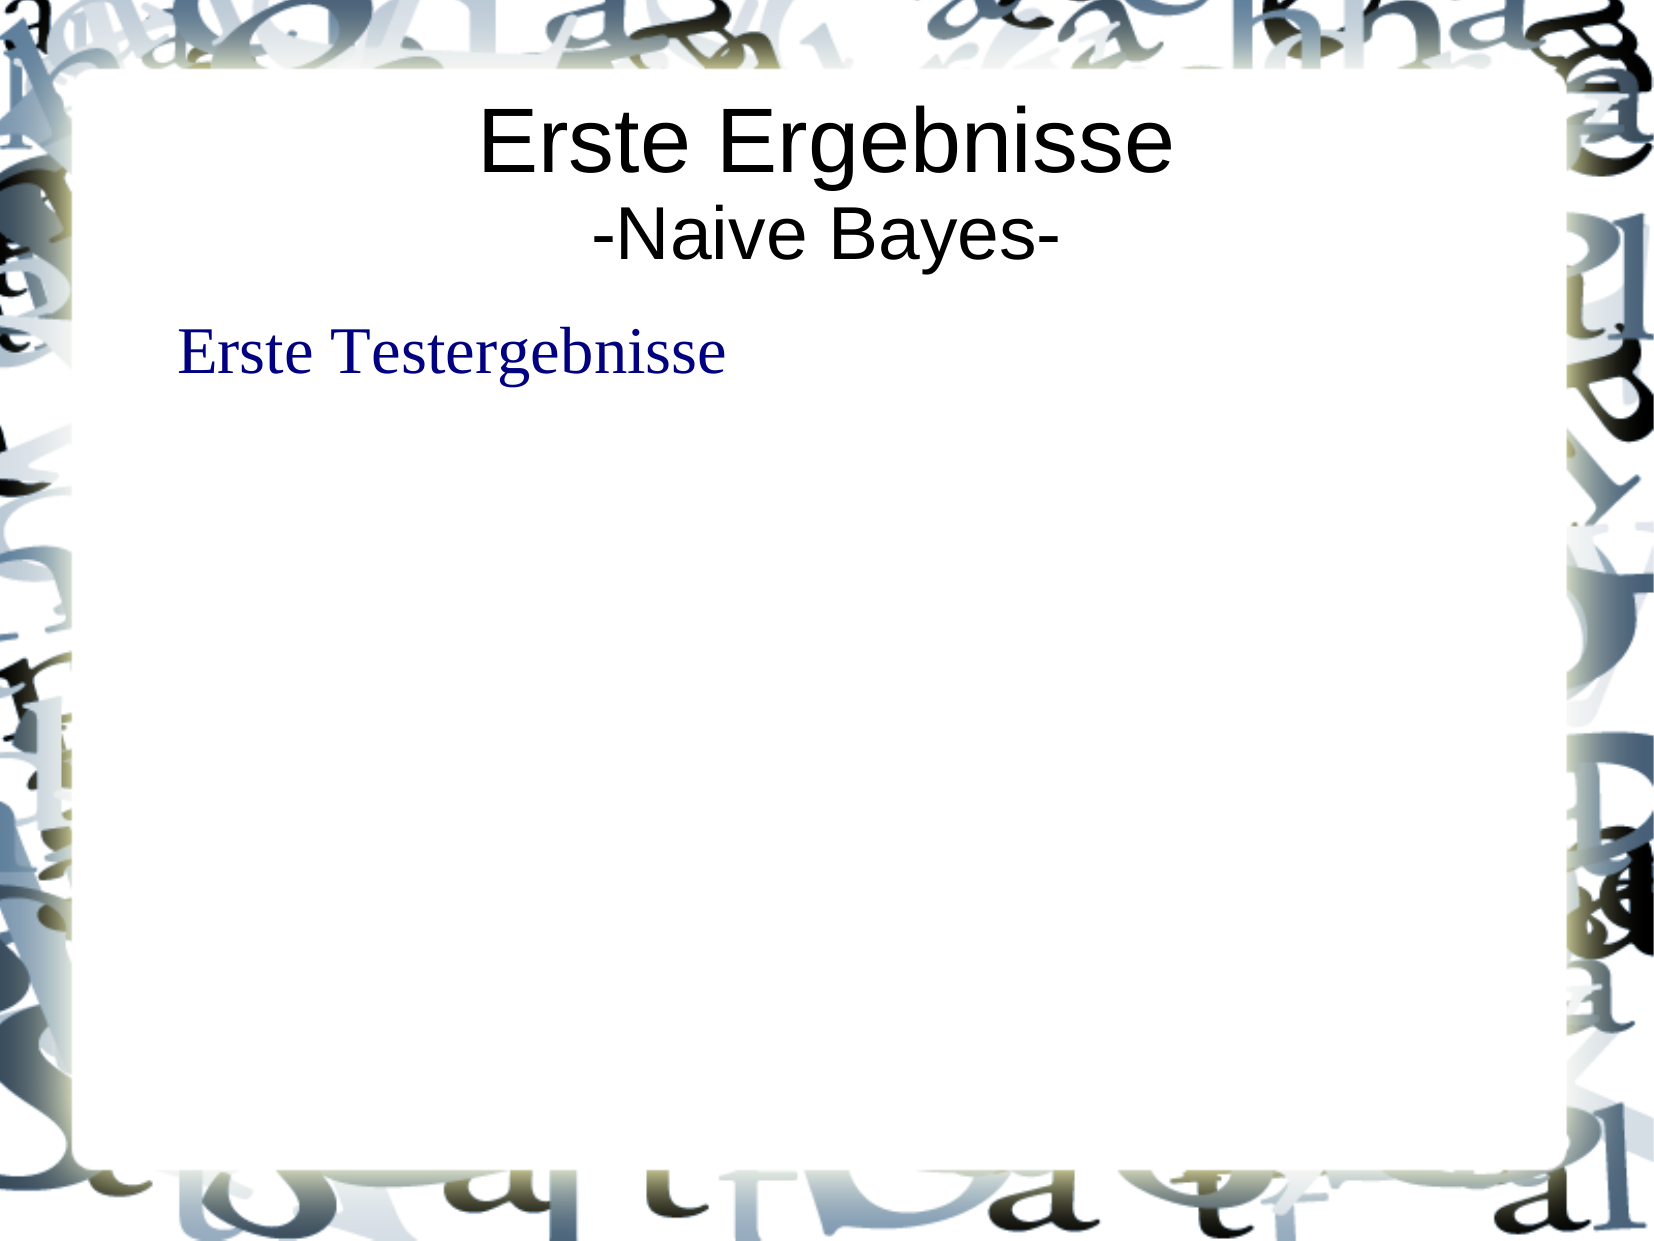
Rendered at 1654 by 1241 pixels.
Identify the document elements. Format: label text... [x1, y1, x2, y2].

picture [0, 0, 1654, 1241]
title Erste Ergebnisse -Naive Bayes- [82, 78, 1571, 287]
list Erste Testergebnisse [106, 313, 1530, 1034]
